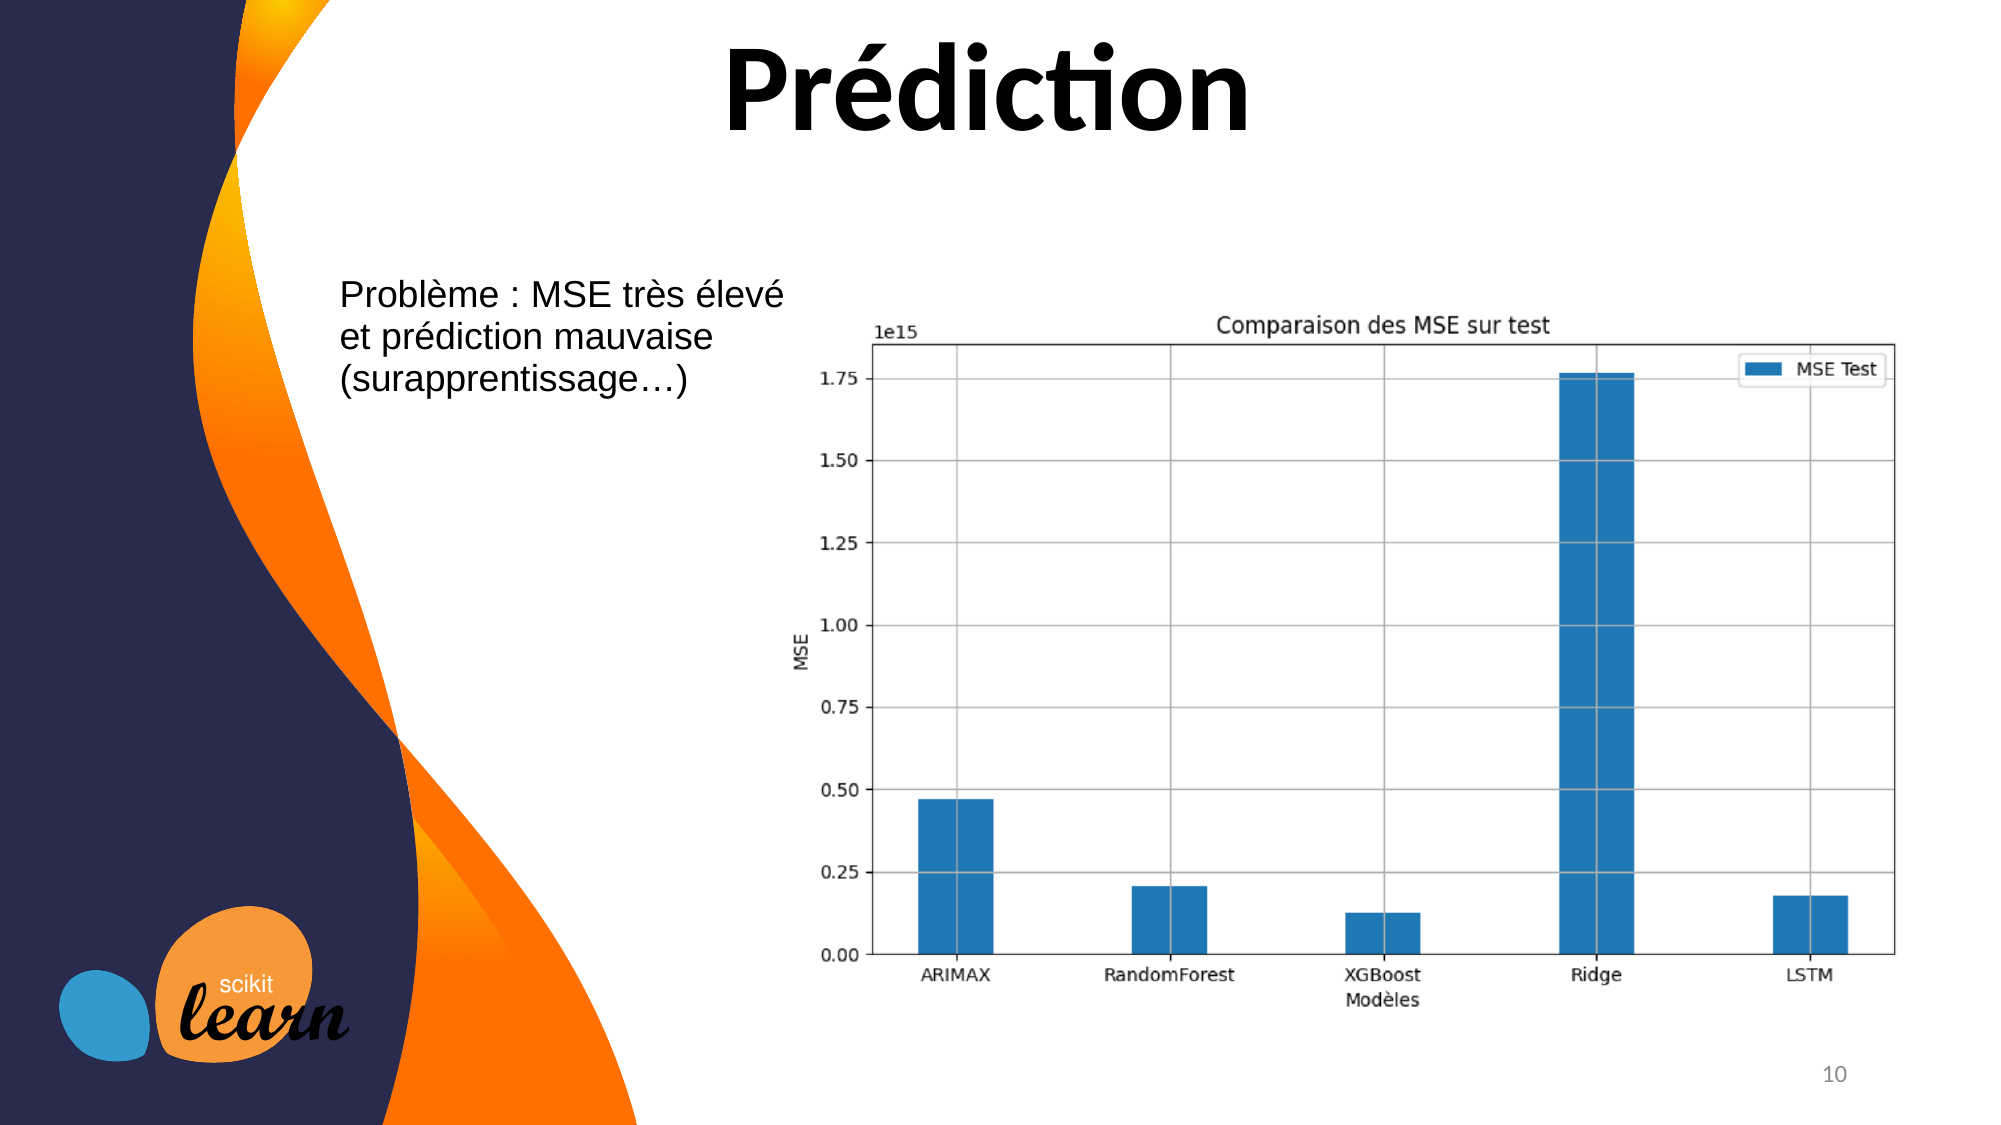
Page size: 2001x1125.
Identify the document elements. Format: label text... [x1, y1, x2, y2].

picture [59, 906, 349, 1063]
text_box Problème : MSE très élevé et prédiction mauvaise (surapprentissage…) [324, 265, 827, 443]
picture [755, 239, 2000, 1034]
text_box Prédiction [708, 29, 1889, 170]
